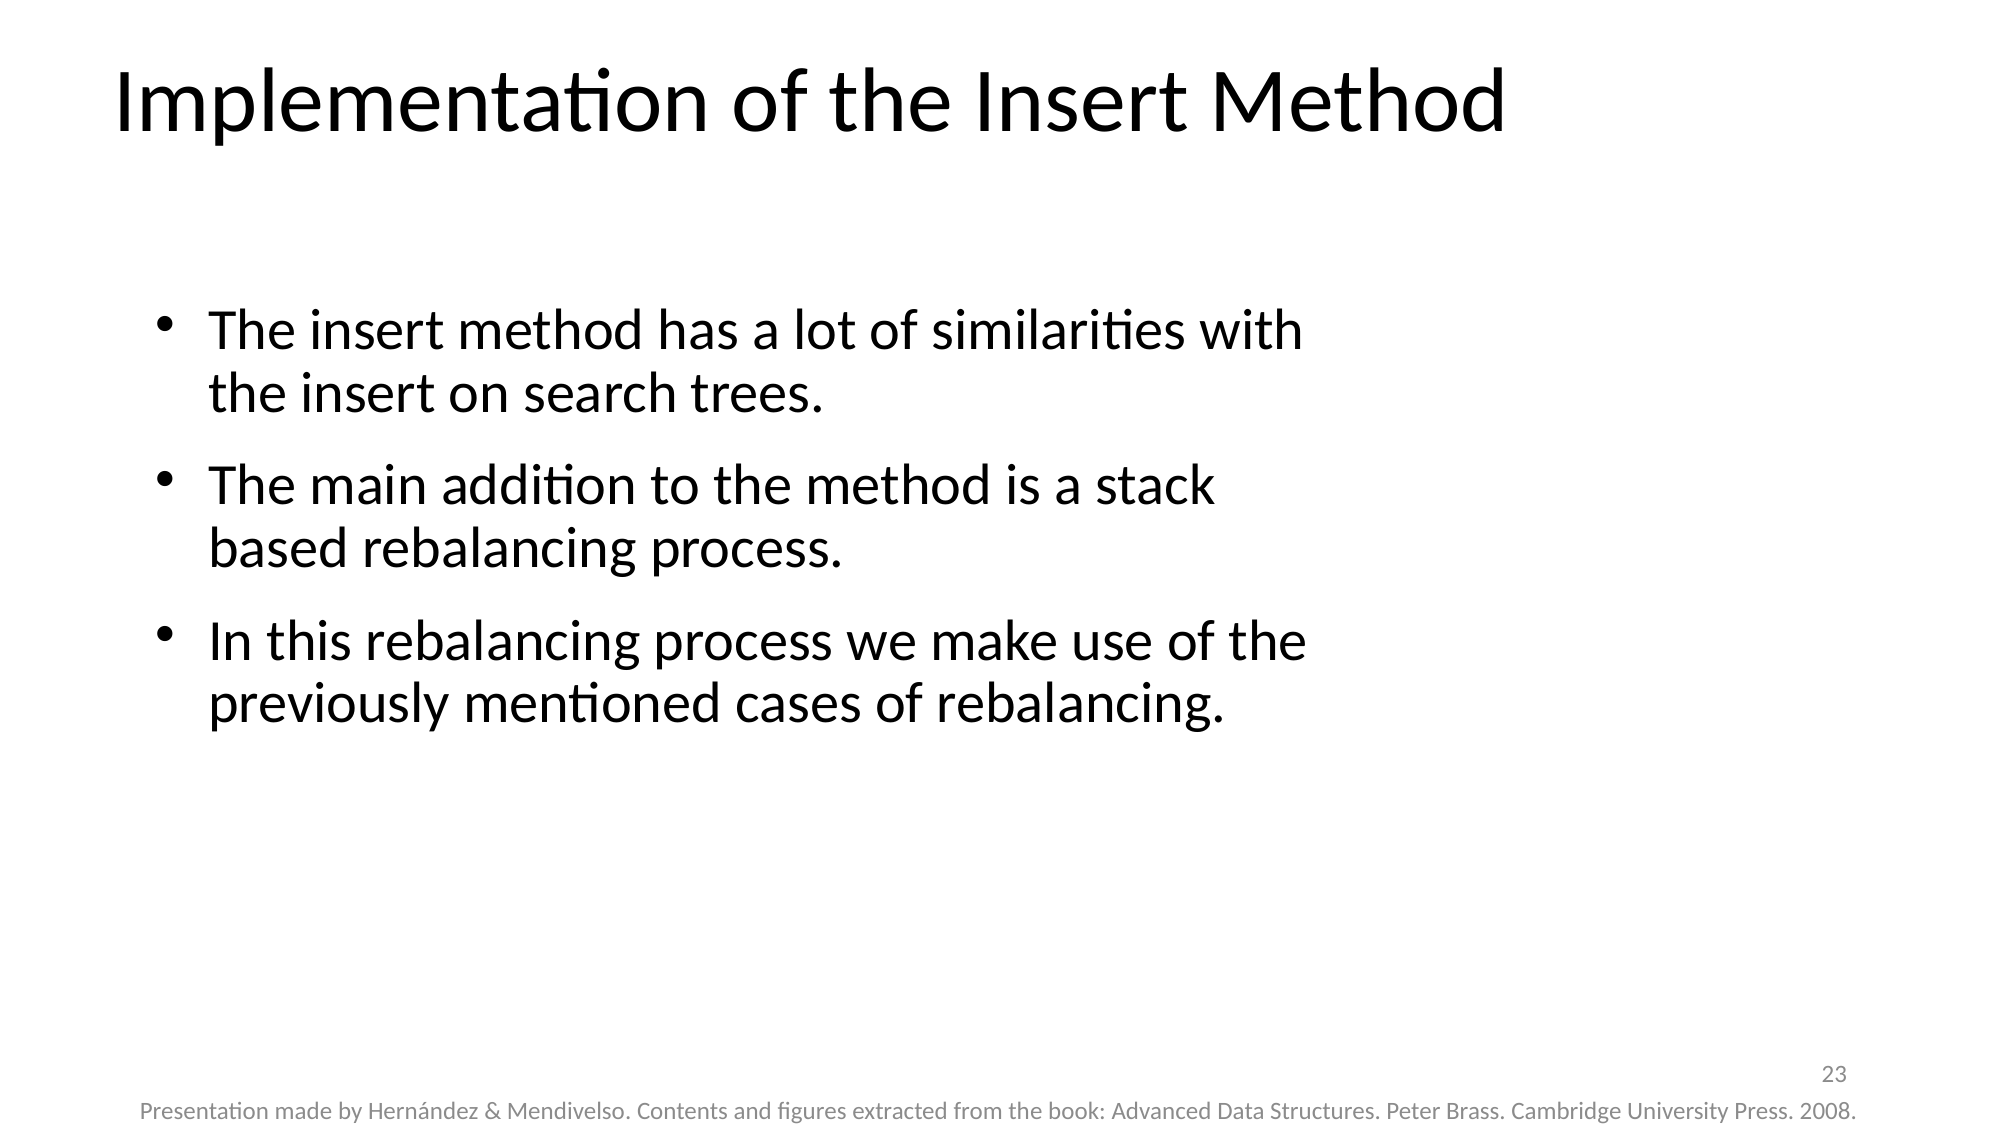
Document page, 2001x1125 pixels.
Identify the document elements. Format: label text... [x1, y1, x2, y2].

list The insert method has a lot of similarities with the insert on search trees. The main addition to the method is a stack based rebalancing process. In this rebalancing process we make use of the previously mentioned cases of rebalancing. [137, 299, 1313, 1014]
title Implementation of the Insert Method [113, 0, 1839, 150]
text_box Presentation made by Hernández & Mendivelso. Contents and figures extracted from the book: Advanced Data Structures. Peter Brass. Cambridge University Press. 2008. [0, 1100, 2000, 1119]
